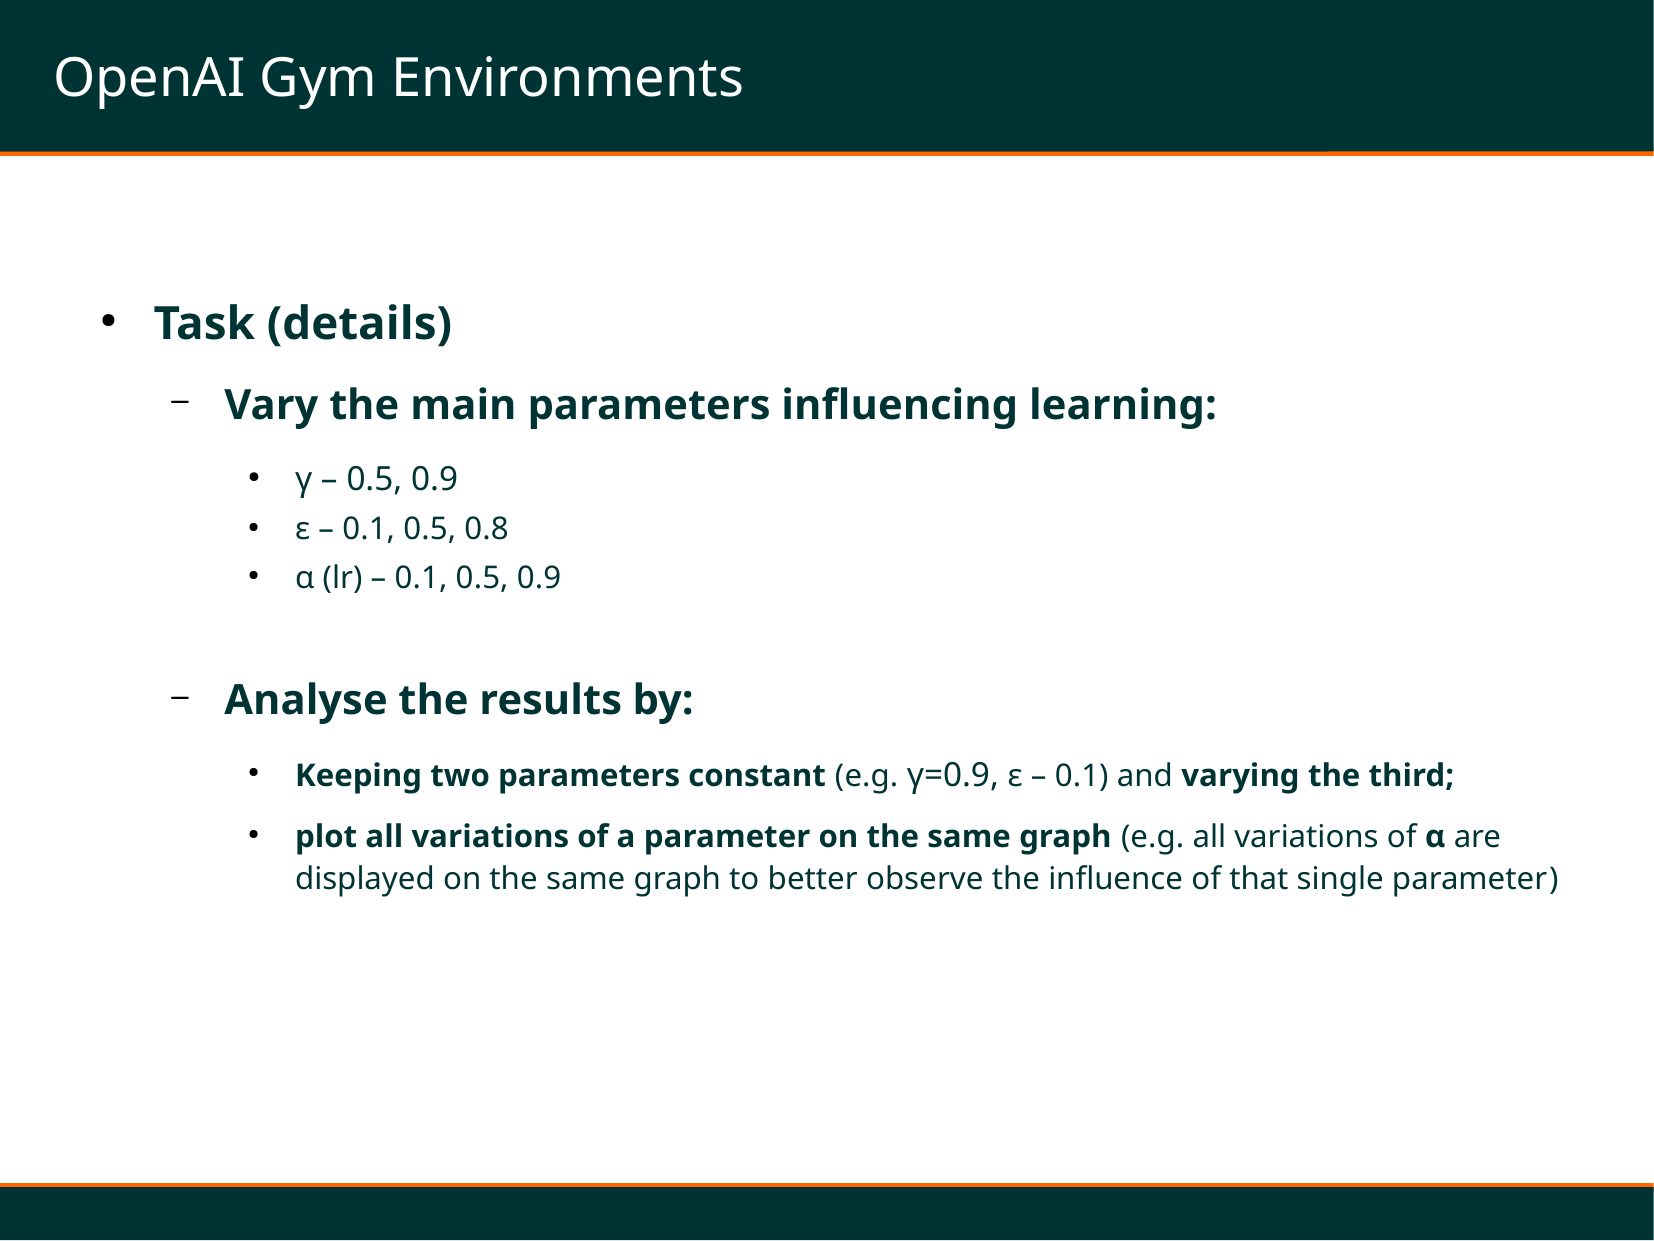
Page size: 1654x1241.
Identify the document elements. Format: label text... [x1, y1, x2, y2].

list Task (details) Vary the main parameters influencing learning: γ – 0.5, 0.9 ε – 0.1, 0.5, 0.8 α (lr) – 0.1, 0.5, 0.9 Analyse the results by: Keeping two parameters constant (e.g. γ=0.9, ε – 0.1) and varying the third; plot all variations of a parameter on the same graph (e.g. all variations of α are displayed on the same graph to better observe the influence of that single parameter) [82, 290, 1571, 1141]
title OpenAI Gym Environments [0, 0, 1329, 152]
